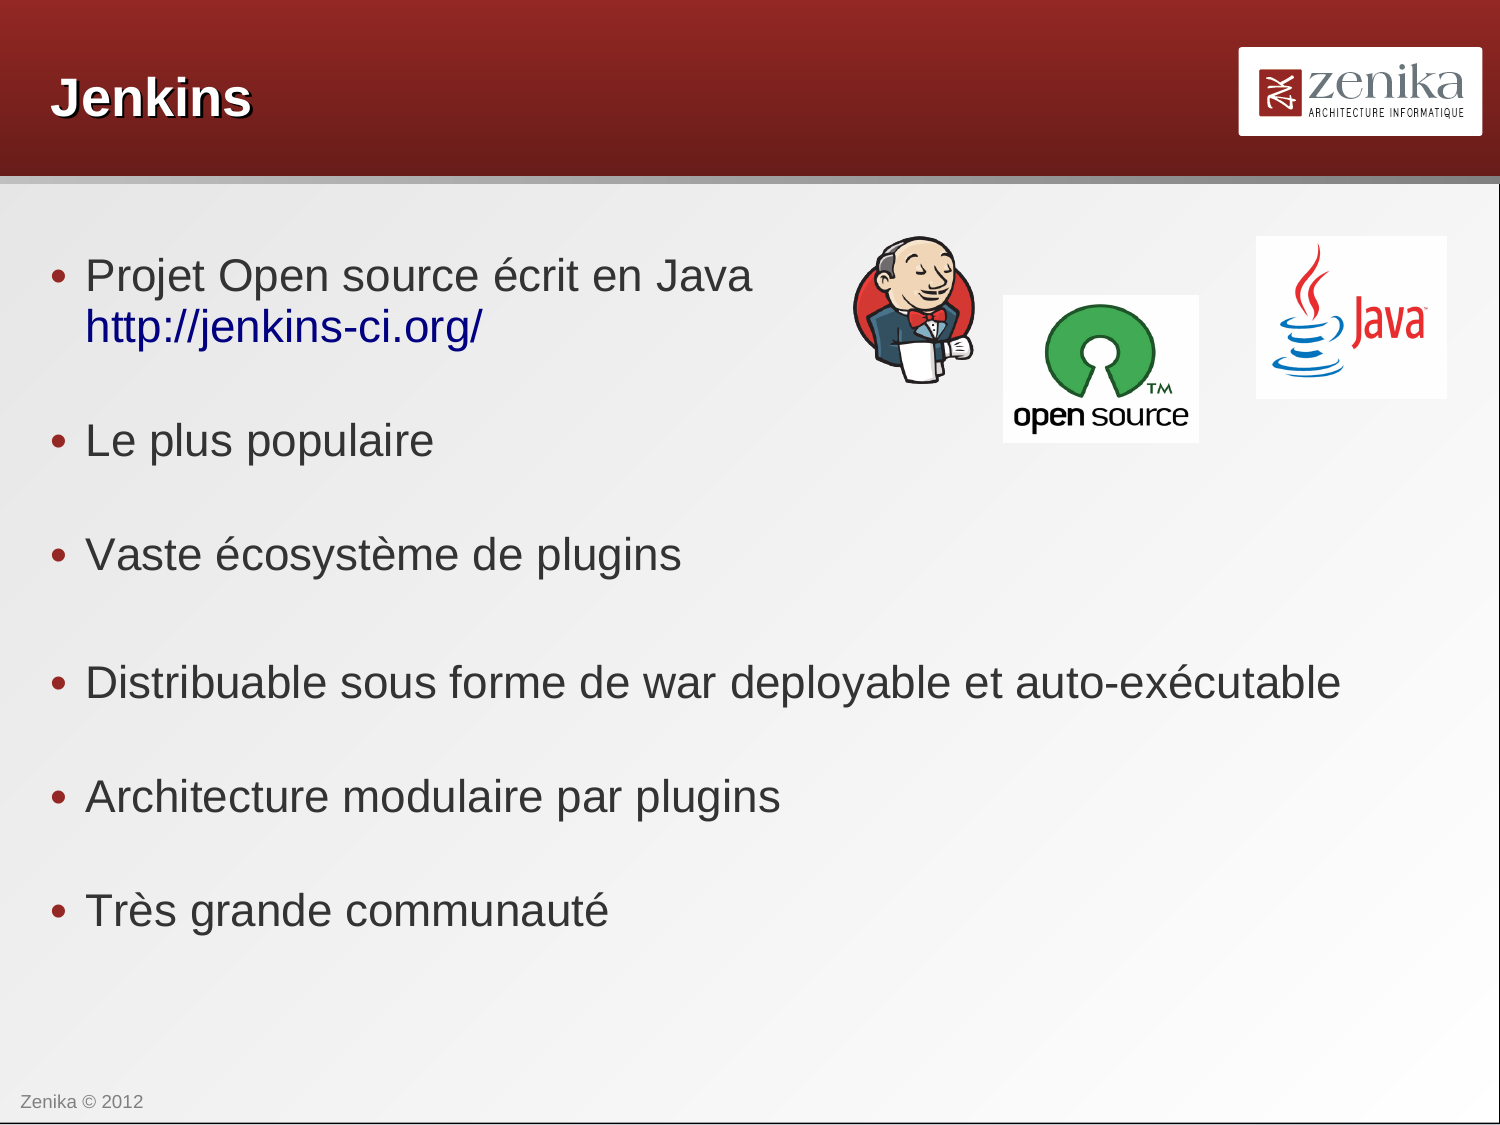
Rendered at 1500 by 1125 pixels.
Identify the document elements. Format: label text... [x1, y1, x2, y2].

picture [853, 236, 975, 384]
title Jenkins [50, 15, 1206, 180]
picture [1003, 295, 1199, 443]
picture [1257, 58, 1464, 125]
list Projet Open source écrit en Java http://jenkins-ci.org/ Le plus populaire Vaste écosystème de plugins Distribuable sous forme de war deployable et auto-exécutable Architecture modulaire par plugins Très grande communauté [50, 249, 1435, 1079]
picture [1256, 236, 1447, 399]
